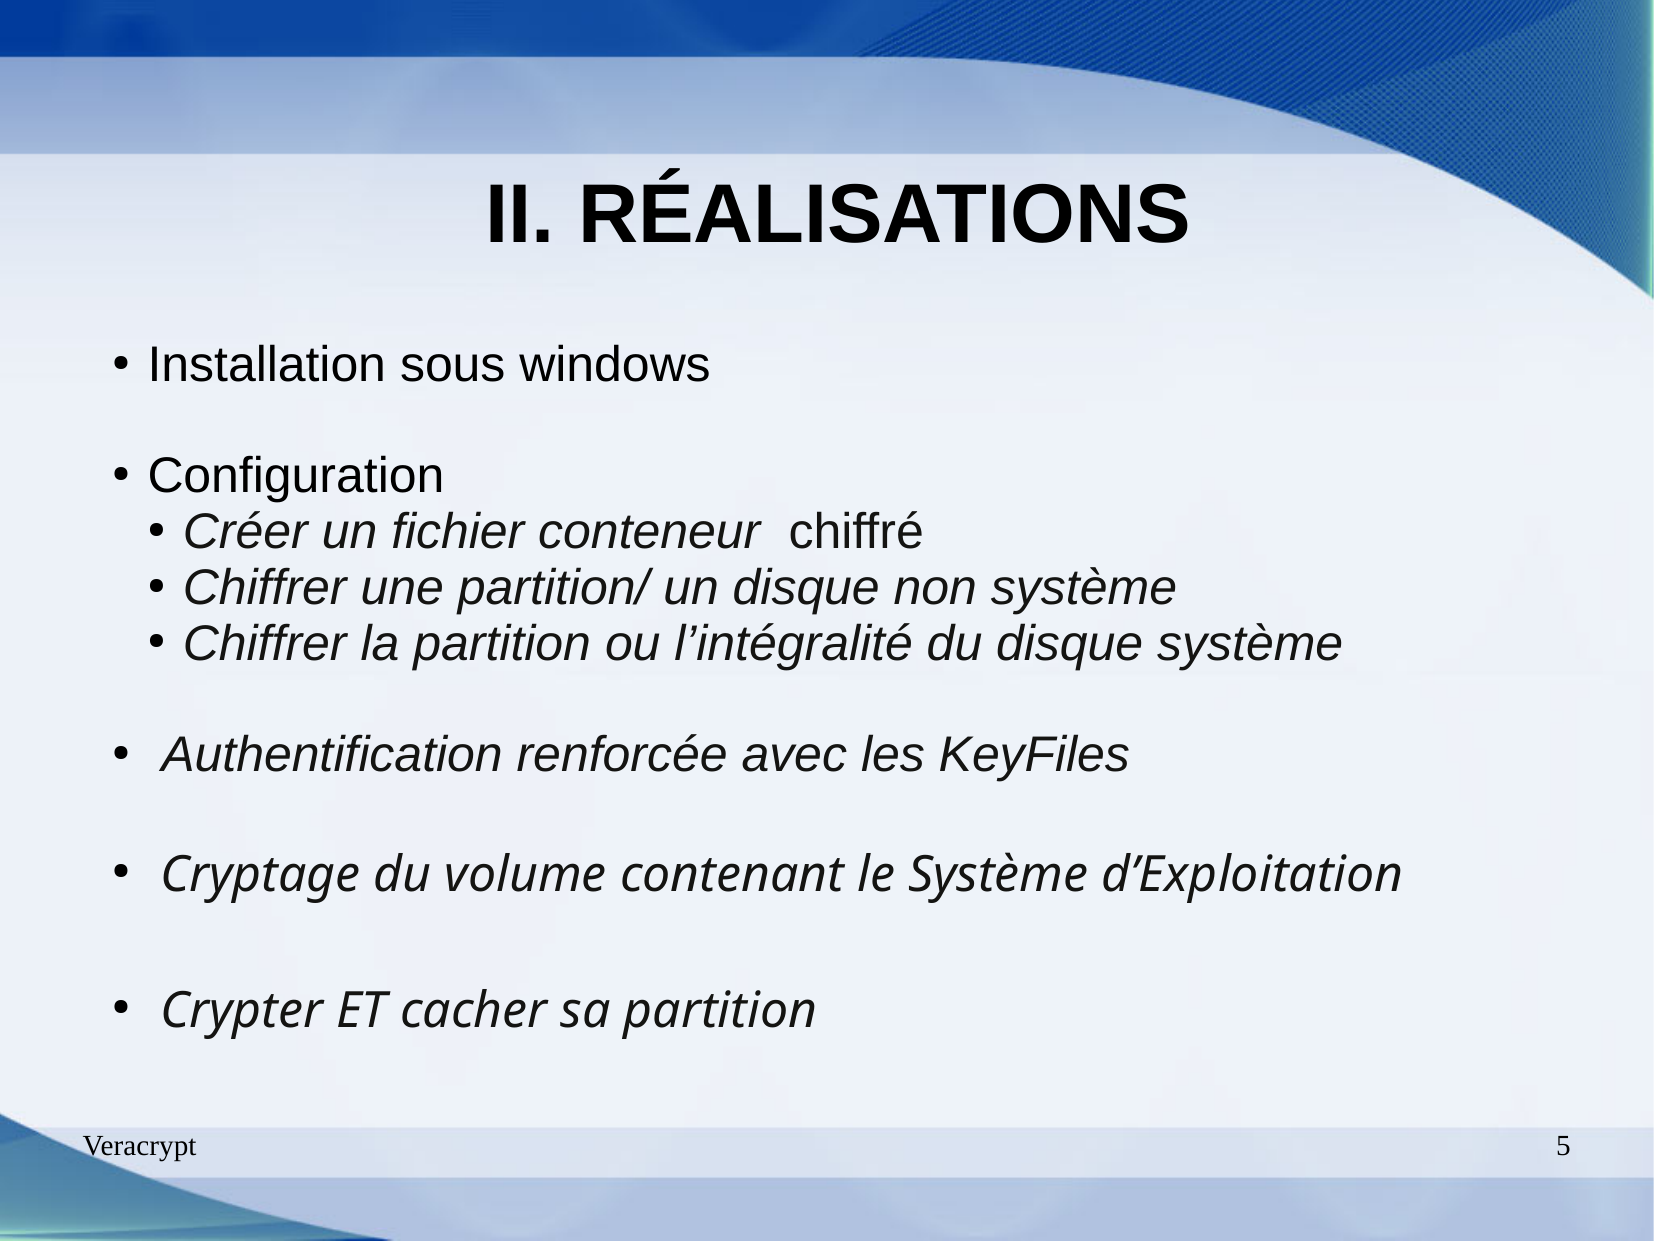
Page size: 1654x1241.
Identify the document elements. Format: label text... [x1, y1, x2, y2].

text_box Installation sous windows Configuration Créer un fichier conteneur chiffré Chiffrer une partition/ un disque non système Chiffrer la partition ou l’intégralité du disque système Authentification renforcée avec les KeyFiles Cryptage du volume contenant le Système d’Exploitation Crypter ET cacher sa partition [97, 328, 1562, 1177]
text_box II. RÉALISATIONS [259, 159, 1394, 268]
picture [0, 0, 1654, 1241]
